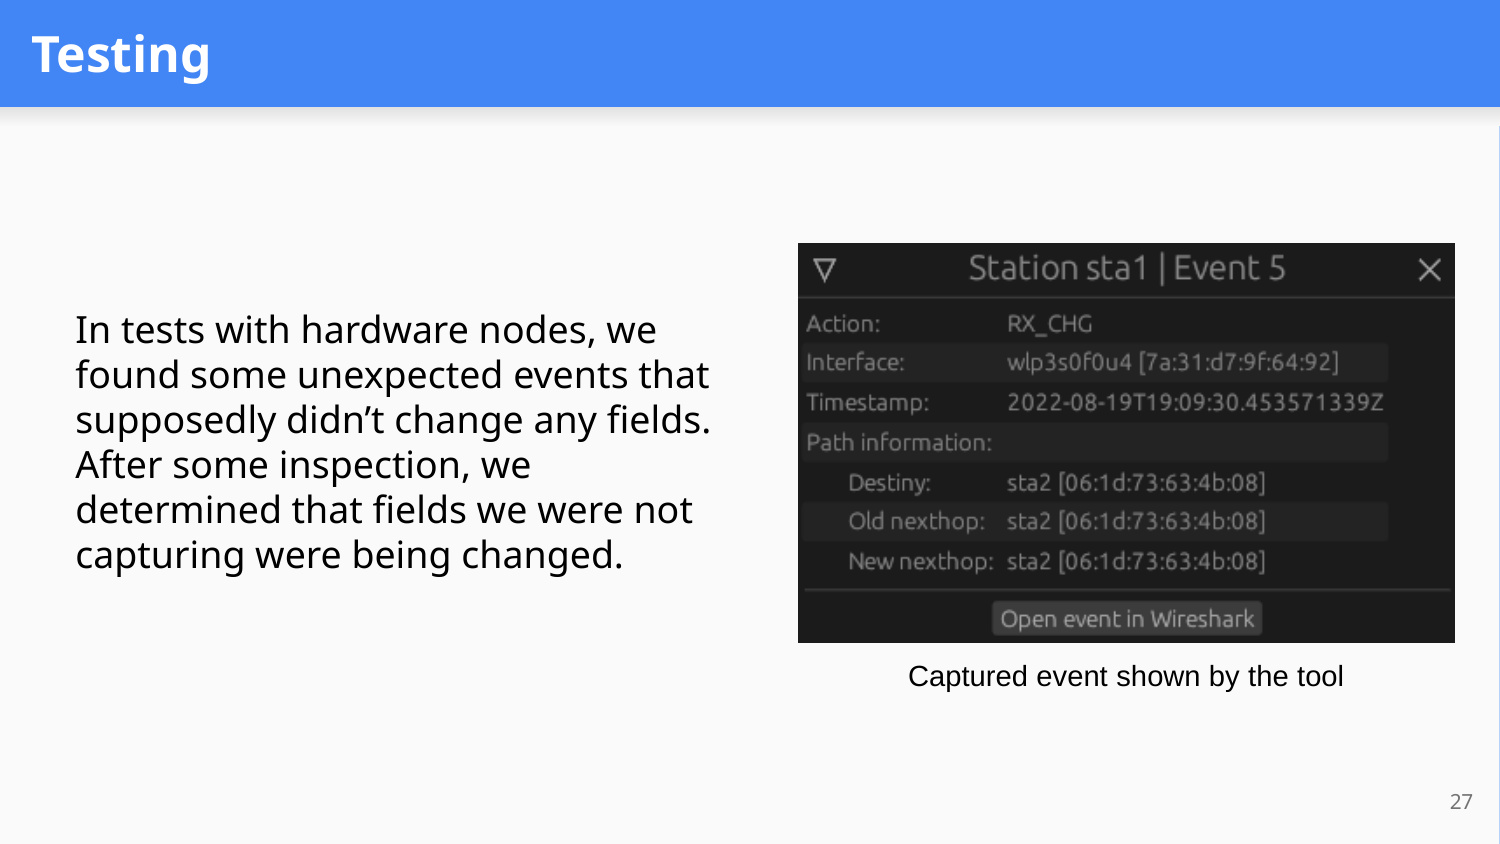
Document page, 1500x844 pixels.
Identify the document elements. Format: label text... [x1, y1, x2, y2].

picture [798, 243, 1455, 642]
slide_number 29 [1398, 770, 1489, 835]
text_box Captured event shown by the tool [798, 642, 1455, 708]
text_box In tests with hardware nodes, we found some unexpected events that supposedly didn’t change any fields. After some inspection, we determined that fields we were not capturing were being changed. [60, 291, 750, 592]
title Testing [16, 2, 1464, 102]
